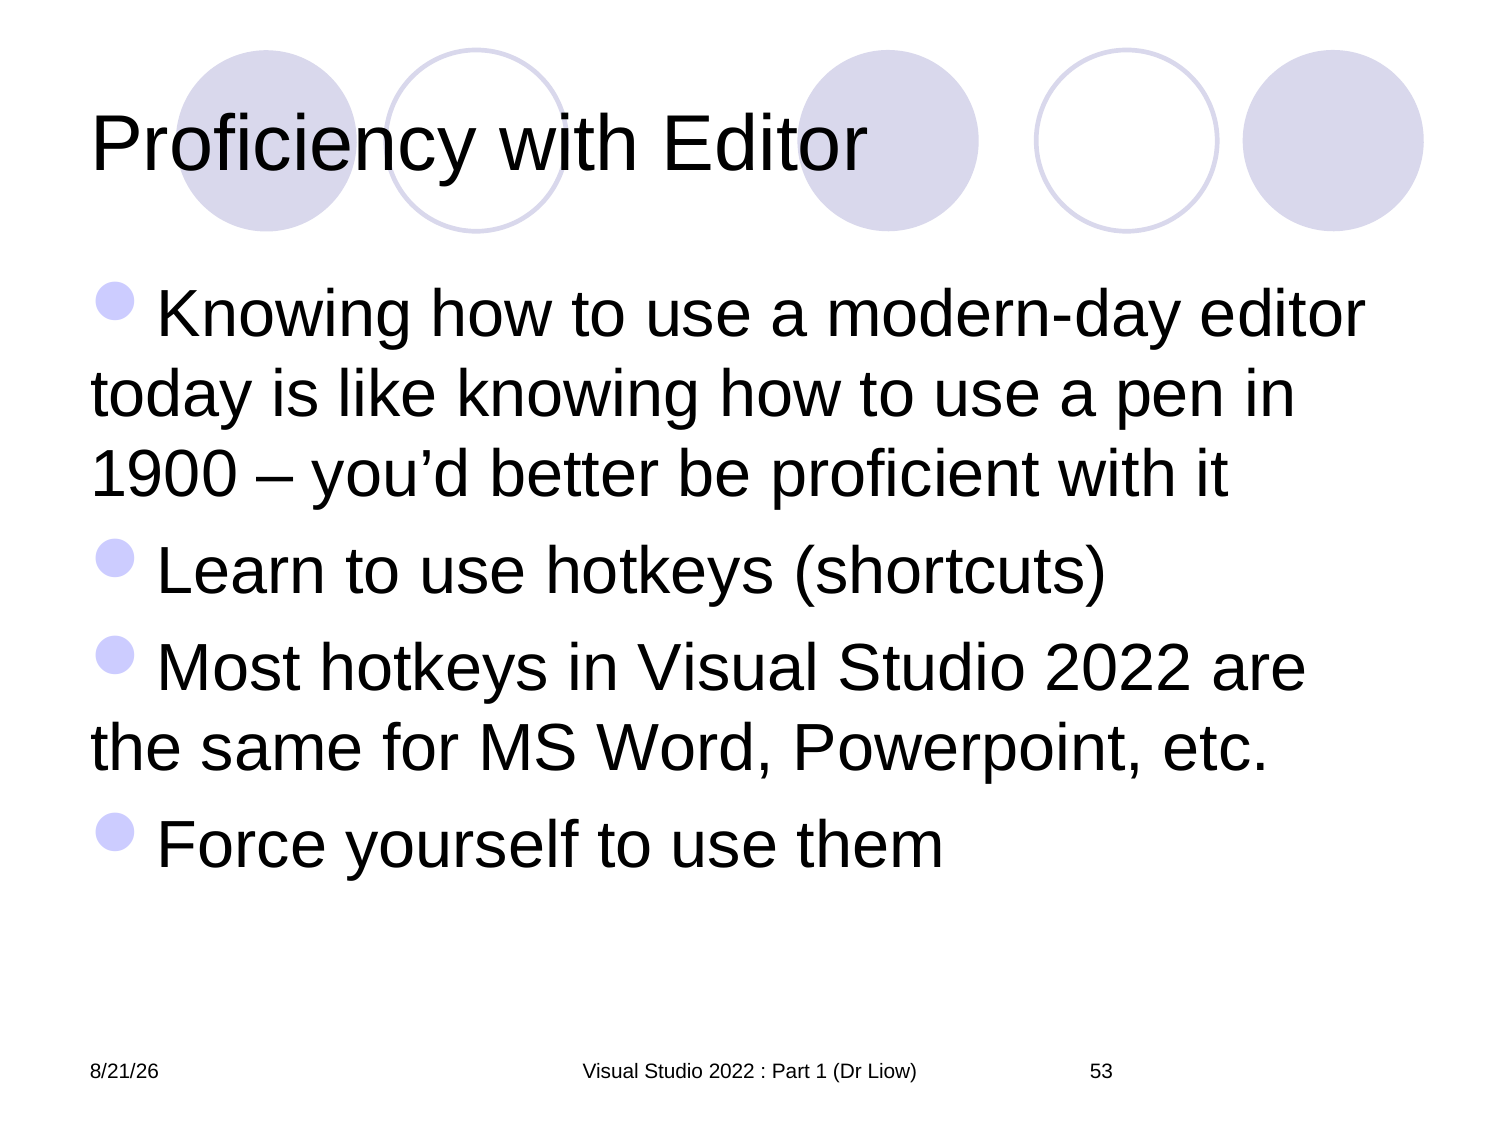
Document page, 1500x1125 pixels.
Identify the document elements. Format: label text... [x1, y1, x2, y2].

text_box Visual Studio 2022 : Part 1 (Dr Liow) [512, 1049, 988, 1101]
list Knowing how to use a modern-day editor today is like knowing how to use a pen in 1900 – you’d better be proficient with it Learn to use hotkeys (shortcuts) Most hotkeys in Visual Studio 2022 are the same for MS Word, Powerpoint, etc. Force yourself to use them [75, 262, 1426, 1006]
text_box <number> [1074, 1049, 1426, 1101]
title Proficiency with Editor [75, 45, 1426, 233]
text_box 1/11/22 [74, 1049, 426, 1101]
